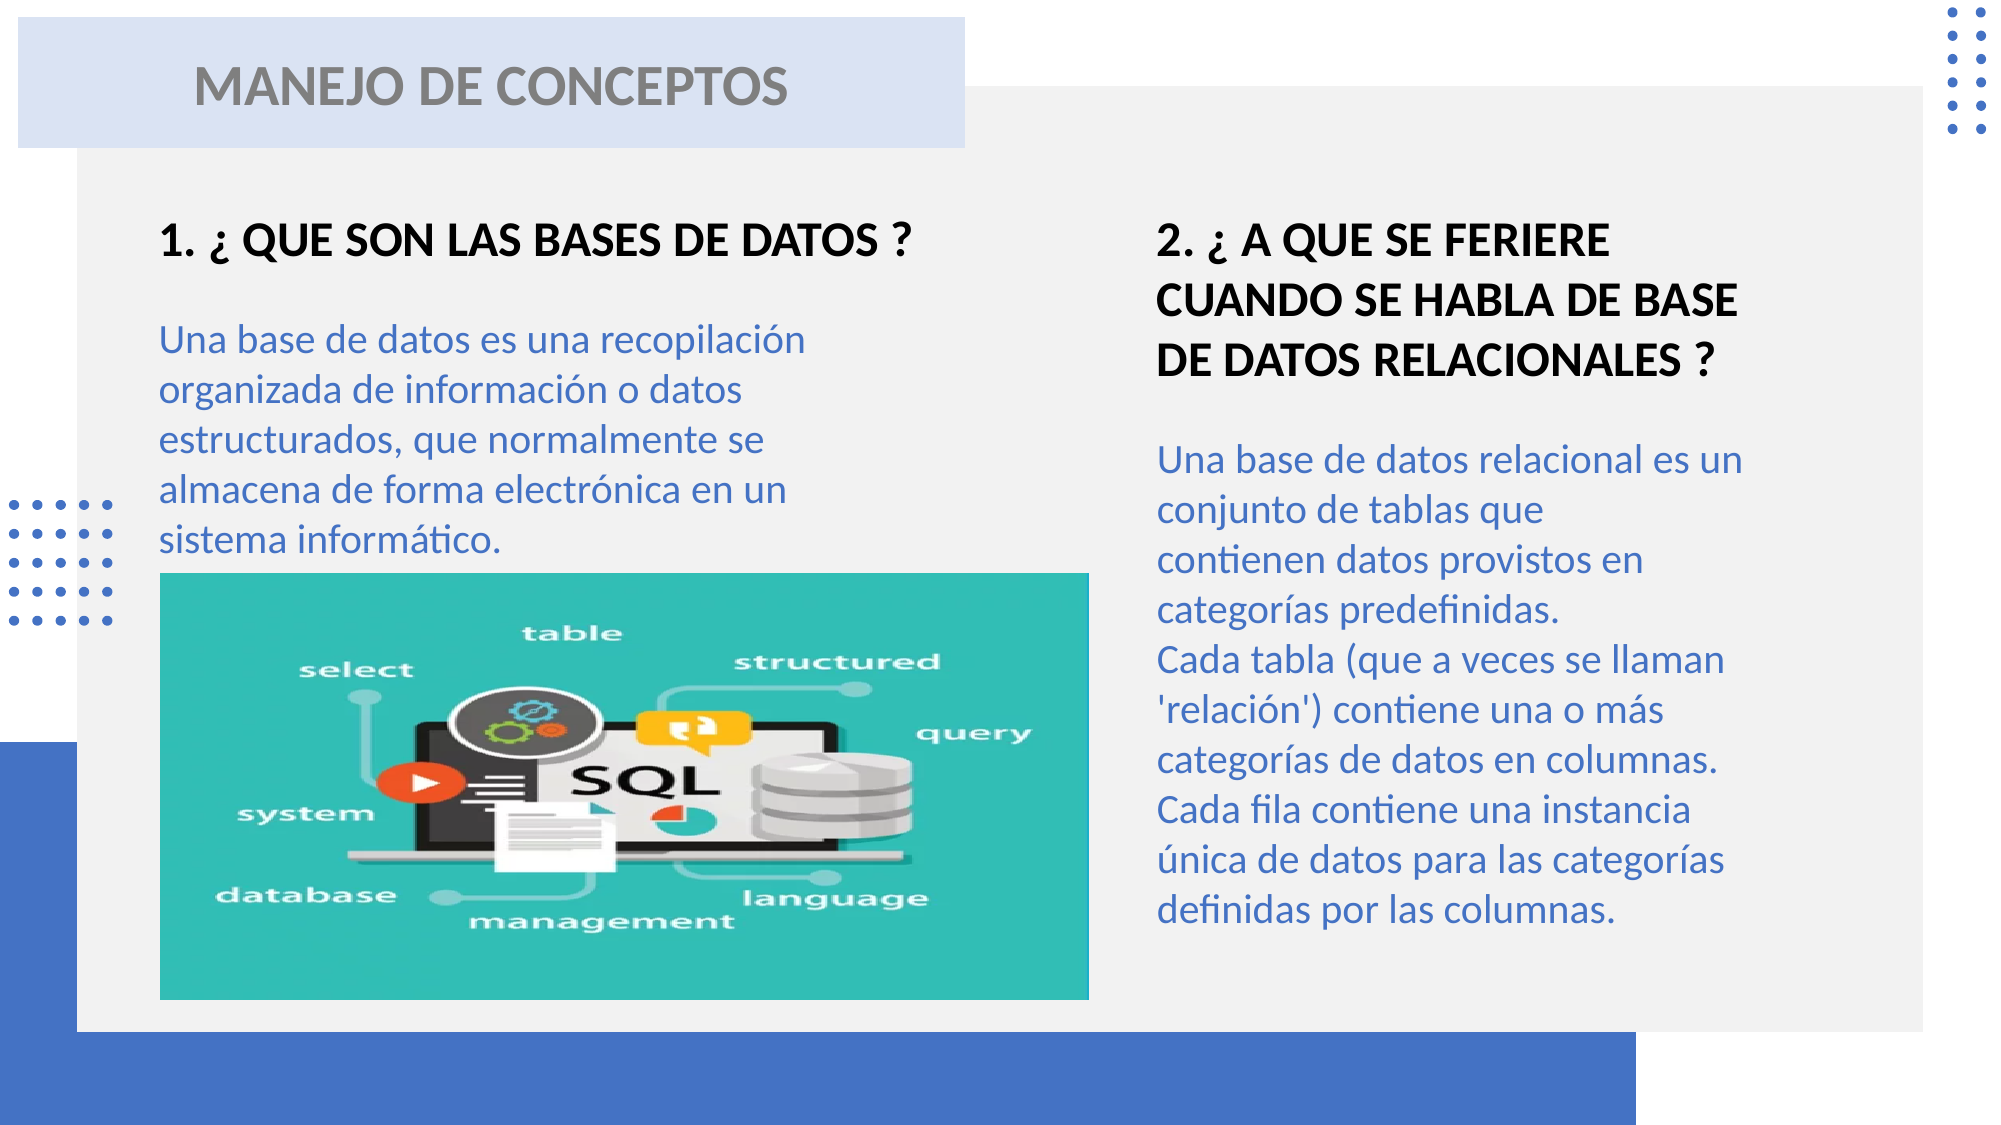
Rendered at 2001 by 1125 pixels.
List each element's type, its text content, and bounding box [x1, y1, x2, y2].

text_box [0, 0, 2000, 1125]
picture [160, 573, 1089, 1000]
text_box MANEJO DE CONCEPTOS [19, 18, 964, 147]
text_box 1. ¿ QUE SON LAS BASES DE DATOS ? Una base de datos es una recopilación organizada de información o datos estructurados, que normalmente se almacena de forma electrónica en un sistema informático. [143, 199, 933, 670]
text_box 2. ¿ A QUE SE FERIERE CUANDO SE HABLA DE BASE DE DATOS RELACIONALES ? Una base de datos relacional es un conjunto de tablas que contienen datos provistos en categorías predefinidas. Cada tabla (que a veces se llaman 'relación') contiene una o más categorías de datos en columnas. Cada fila contiene una instancia única de datos para las categorías definidas por las columnas. [1141, 199, 1780, 947]
